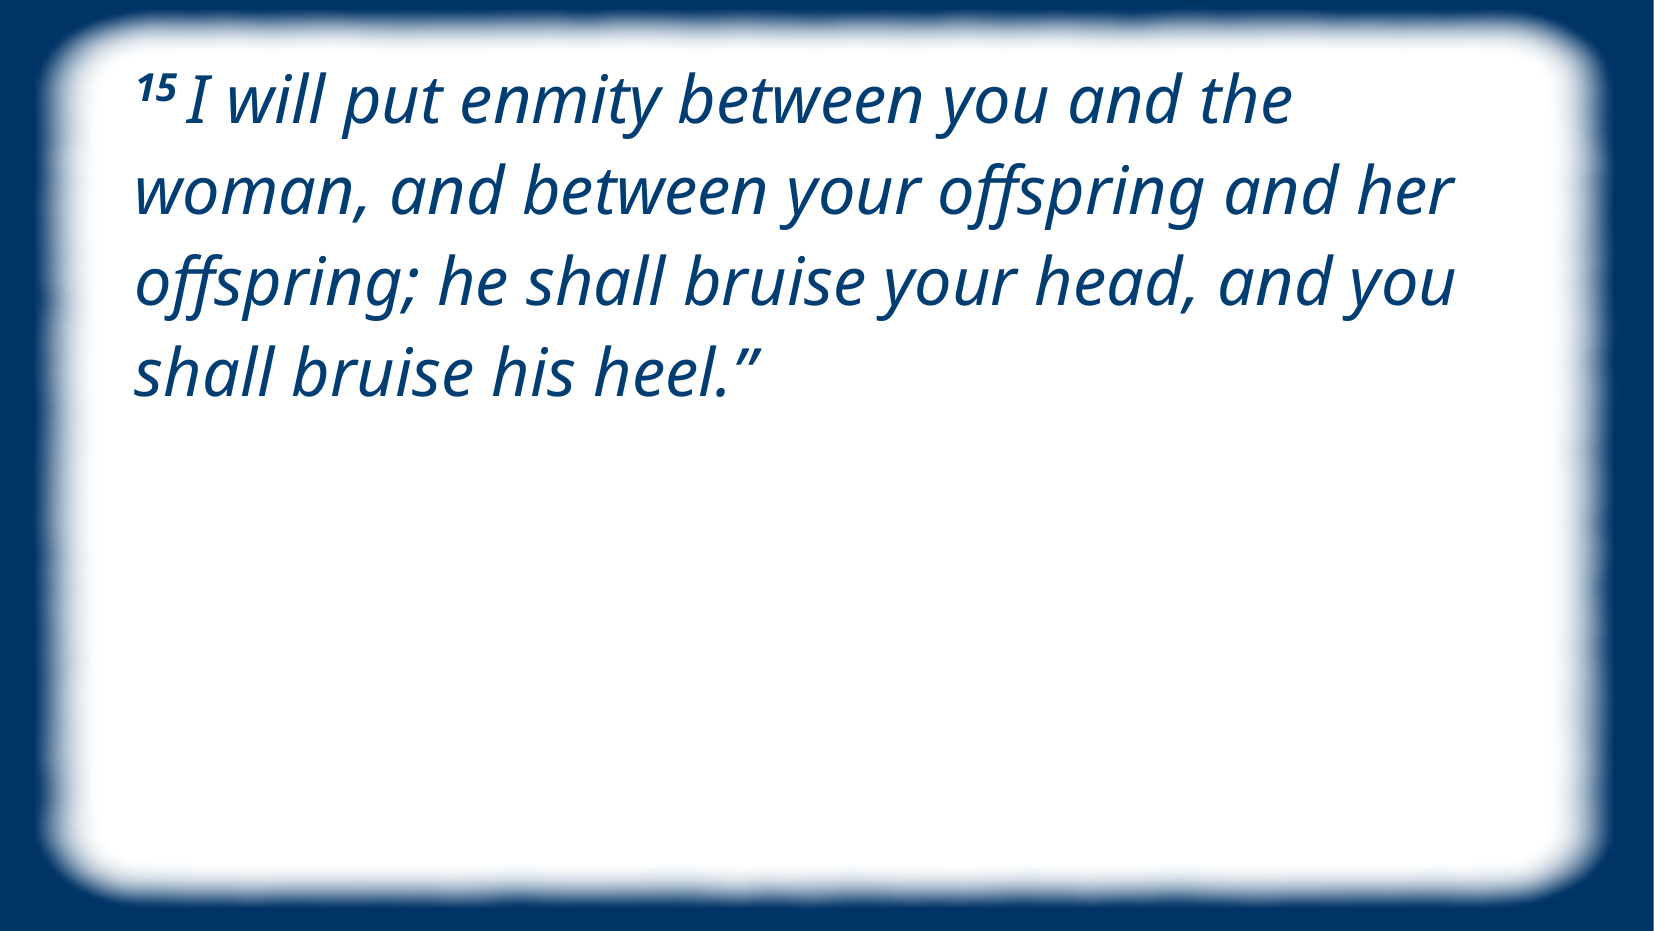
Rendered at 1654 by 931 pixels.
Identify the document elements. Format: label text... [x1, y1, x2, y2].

text_box 15 I will put enmity between you and the woman, and between your offspring and her offspring; he shall bruise your head, and you shall bruise his heel.” [120, 45, 1546, 415]
picture [0, 0, 1654, 931]
